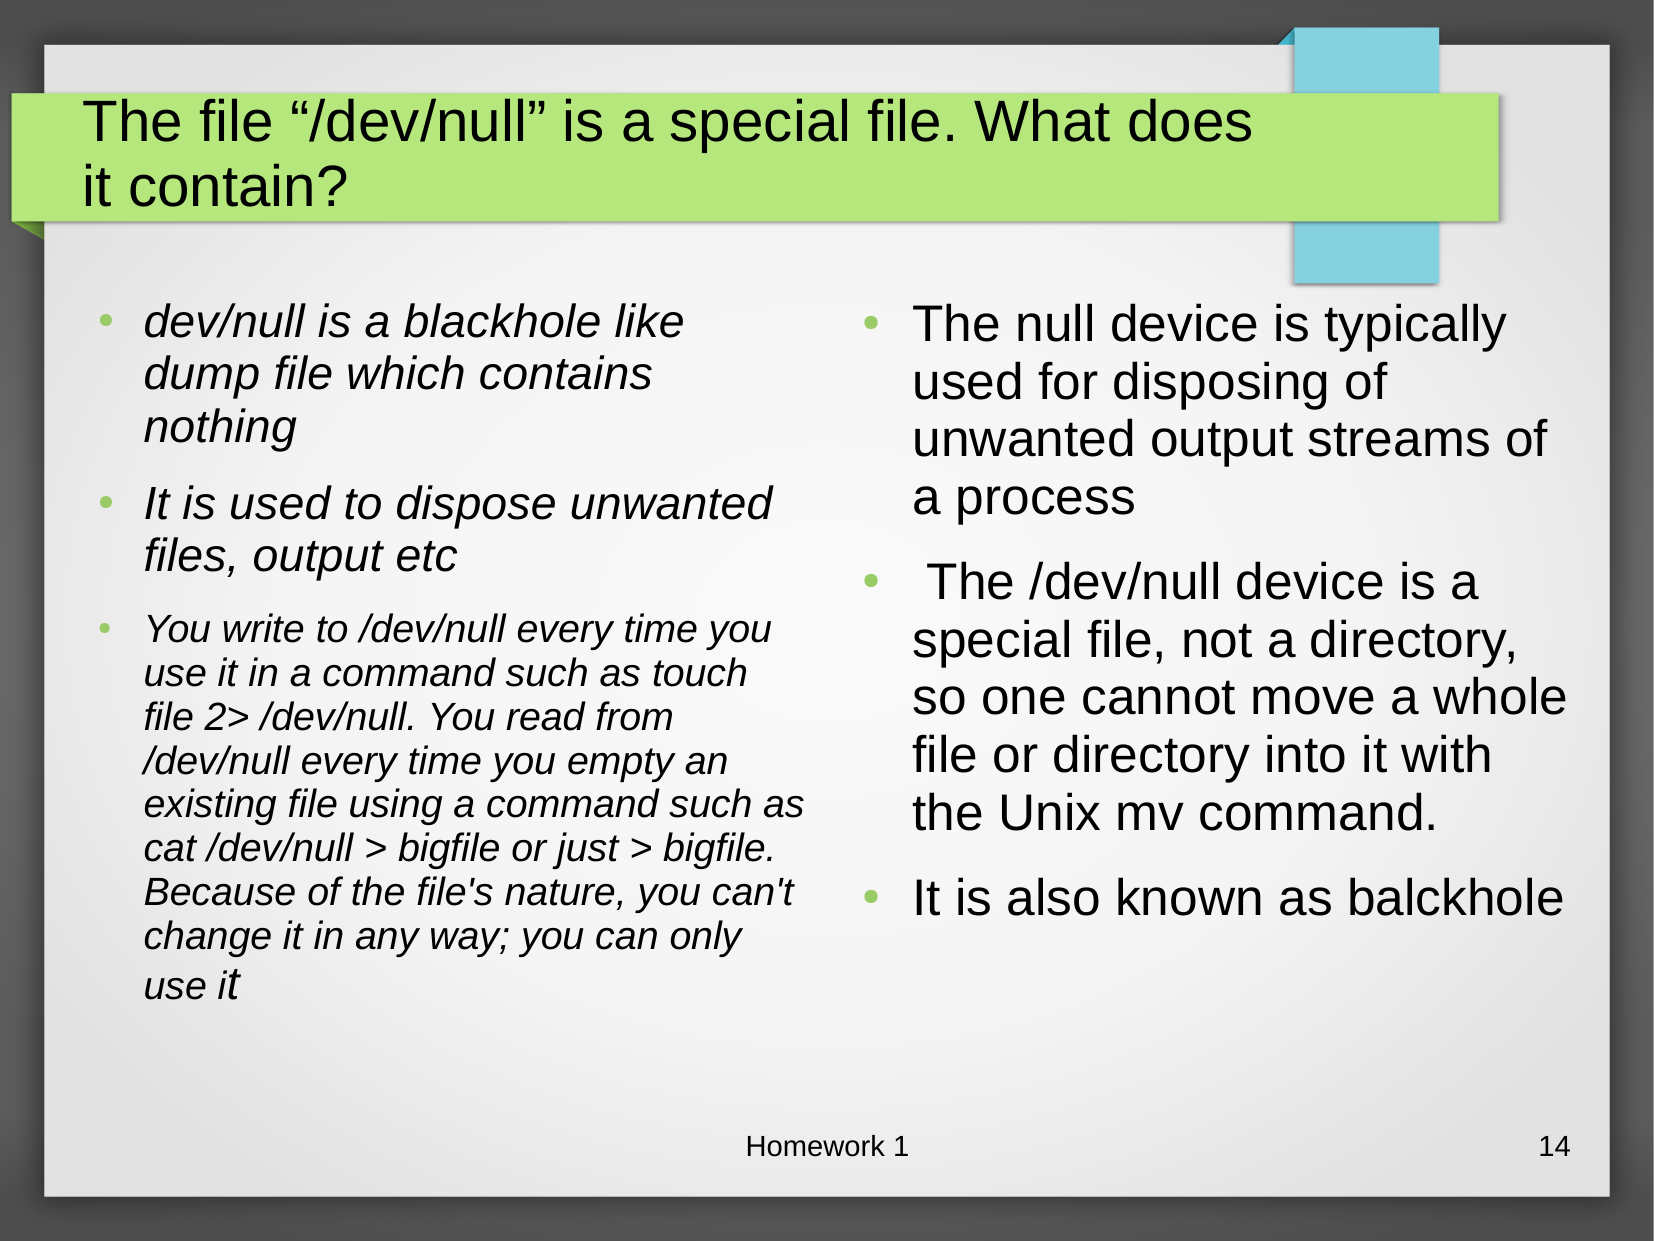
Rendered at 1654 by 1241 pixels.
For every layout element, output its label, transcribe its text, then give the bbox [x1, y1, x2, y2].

list dev/null is a blackhole like dump file which contains nothing It is used to dispose unwanted files, output etc You write to /dev/null every time you use it in a command such as touch file 2> /dev/null. You read from /dev/null every time you empty an existing file using a command such as cat /dev/null > bigfile or just > bigfile. Because of the file's nature, you can't change it in any way; you can only use it [82, 295, 809, 1015]
title The file “/dev/null” is a special file. What does it contain? [82, 88, 1264, 219]
picture [0, 0, 1654, 1241]
list The null device is typically used for disposing of unwanted output streams of a process The /dev/null device is a special file, not a directory, so one cannot move a whole file or directory into it with the Unix mv command. It is also known as balckhole [845, 295, 1572, 1015]
